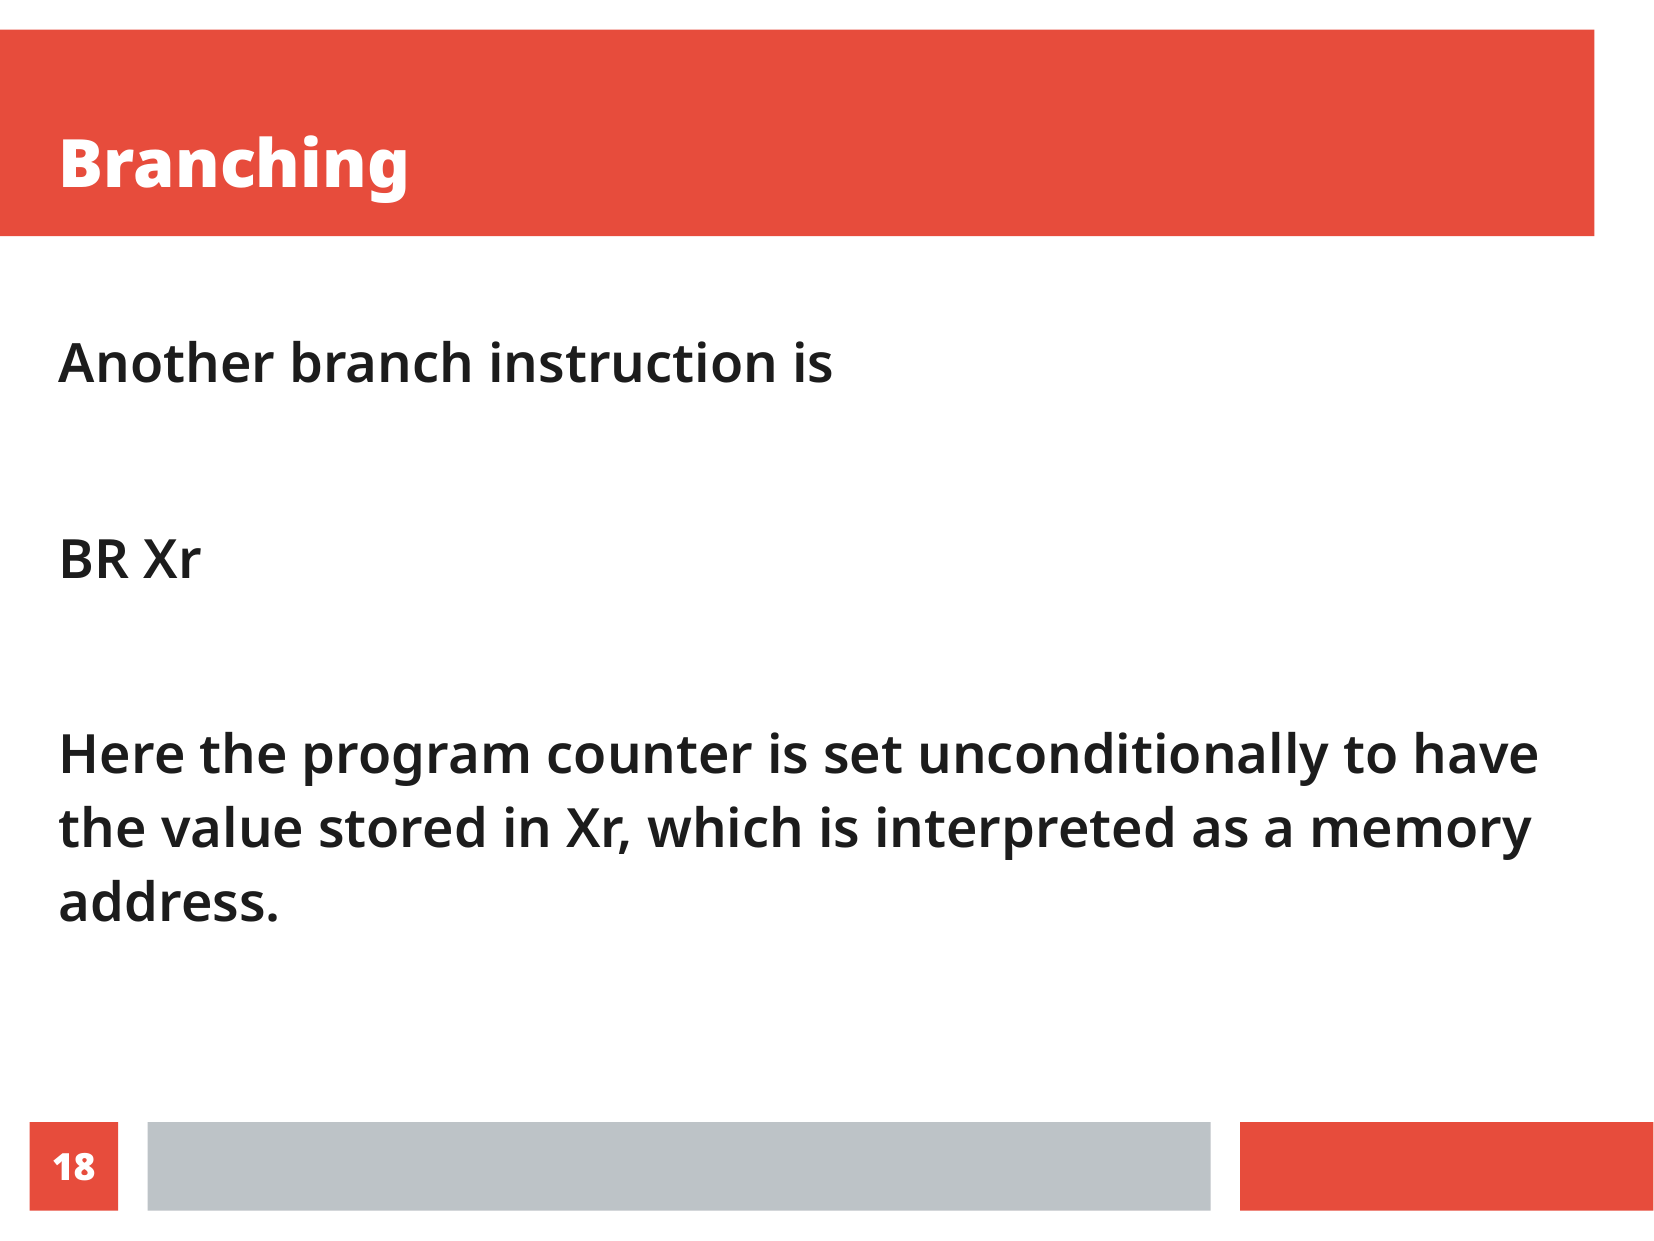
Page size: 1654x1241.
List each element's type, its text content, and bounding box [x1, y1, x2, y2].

list Another branch instruction is BR Xr Here the program counter is set unconditionally to have the value stored in Xr, which is interpreted as a memory address. [59, 324, 1565, 1093]
title Branching [59, 59, 1595, 207]
